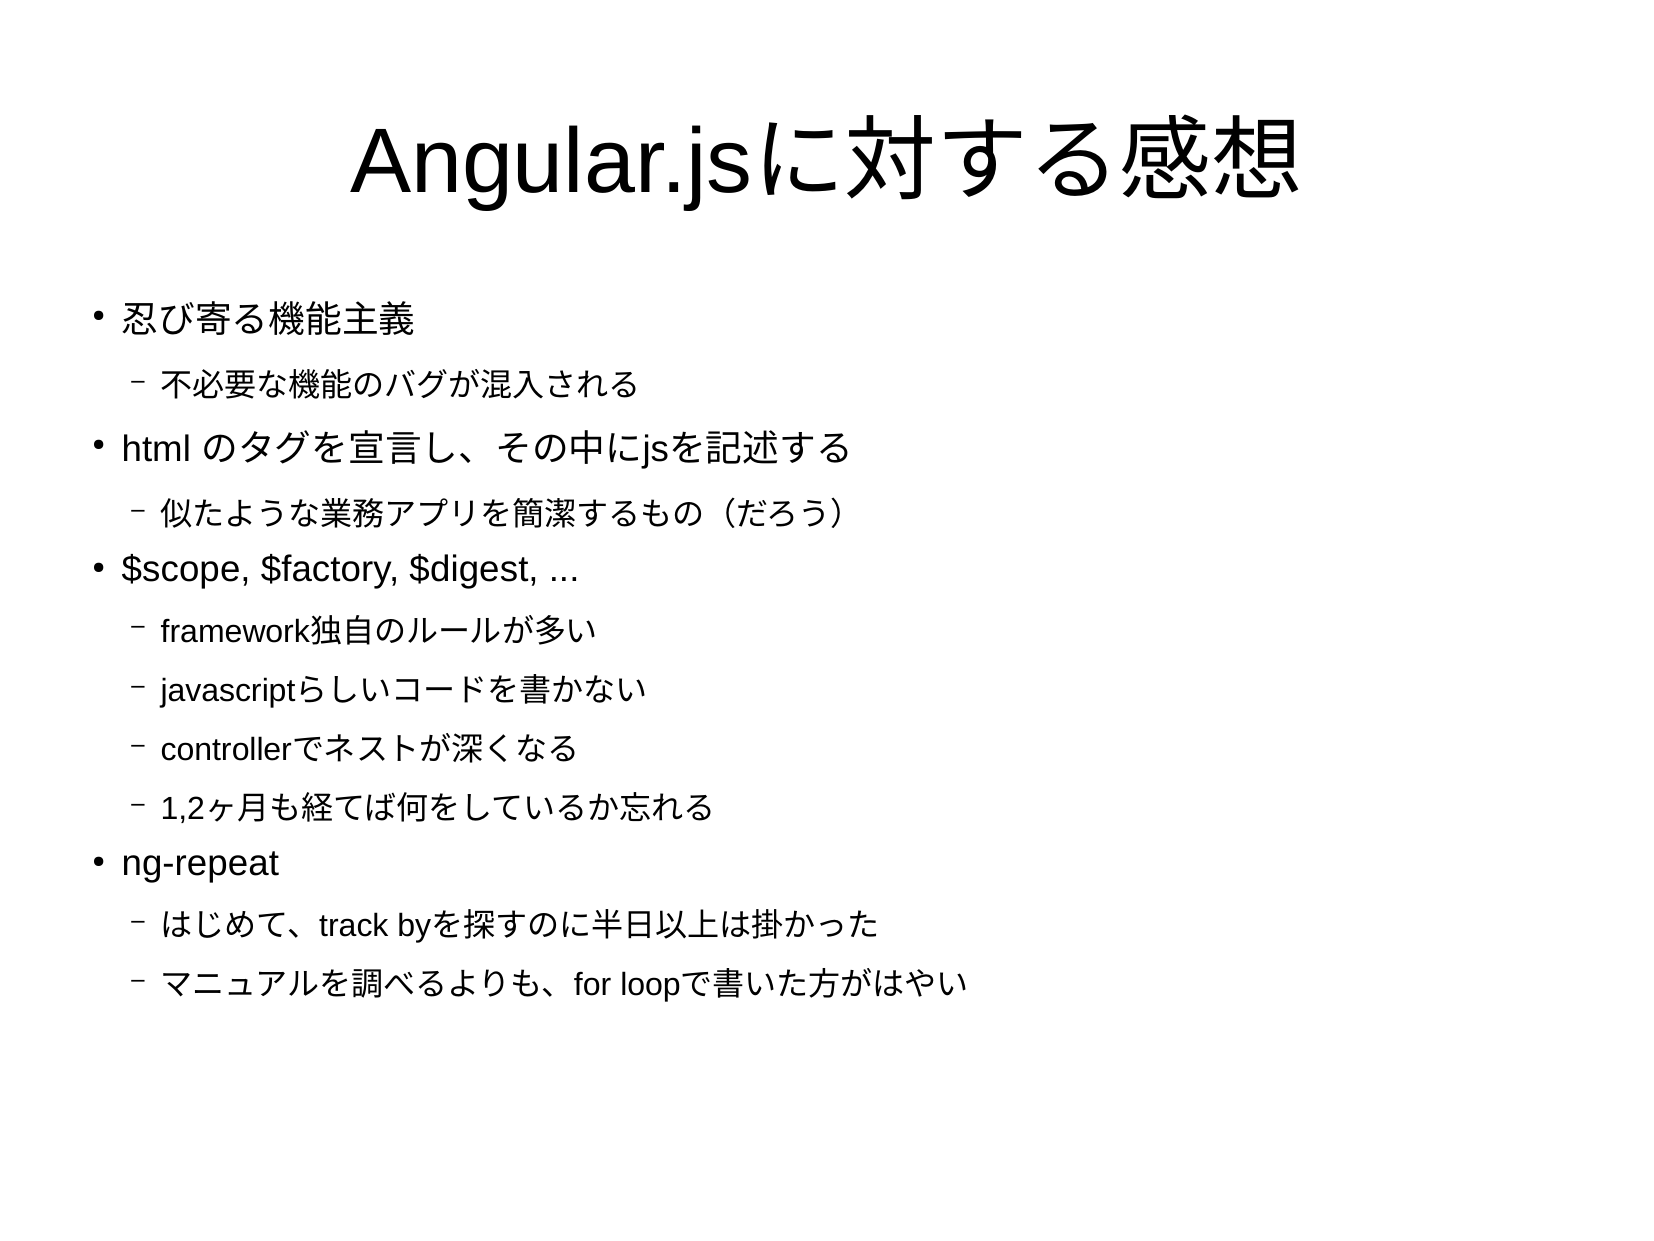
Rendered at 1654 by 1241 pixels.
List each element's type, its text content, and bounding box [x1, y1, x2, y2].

list 忍び寄る機能主義 不必要な機能のバグが混入される html のタグを宣言し、その中にjsを記述する 似たような業務アプリを簡潔するもの（だろう） $scope, $factory, $digest, ... framework独自のルールが多い javascriptらしいコードを書かない controllerでネストが深くなる 1,2ヶ月も経てば何をしているか忘れる ng-repeat はじめて、track byを探すのに半日以上は掛かった マニュアルを調べるよりも、for loopで書いた方がはやい [82, 290, 1571, 1010]
title Angular.jsに対する感想 [82, 49, 1571, 257]
